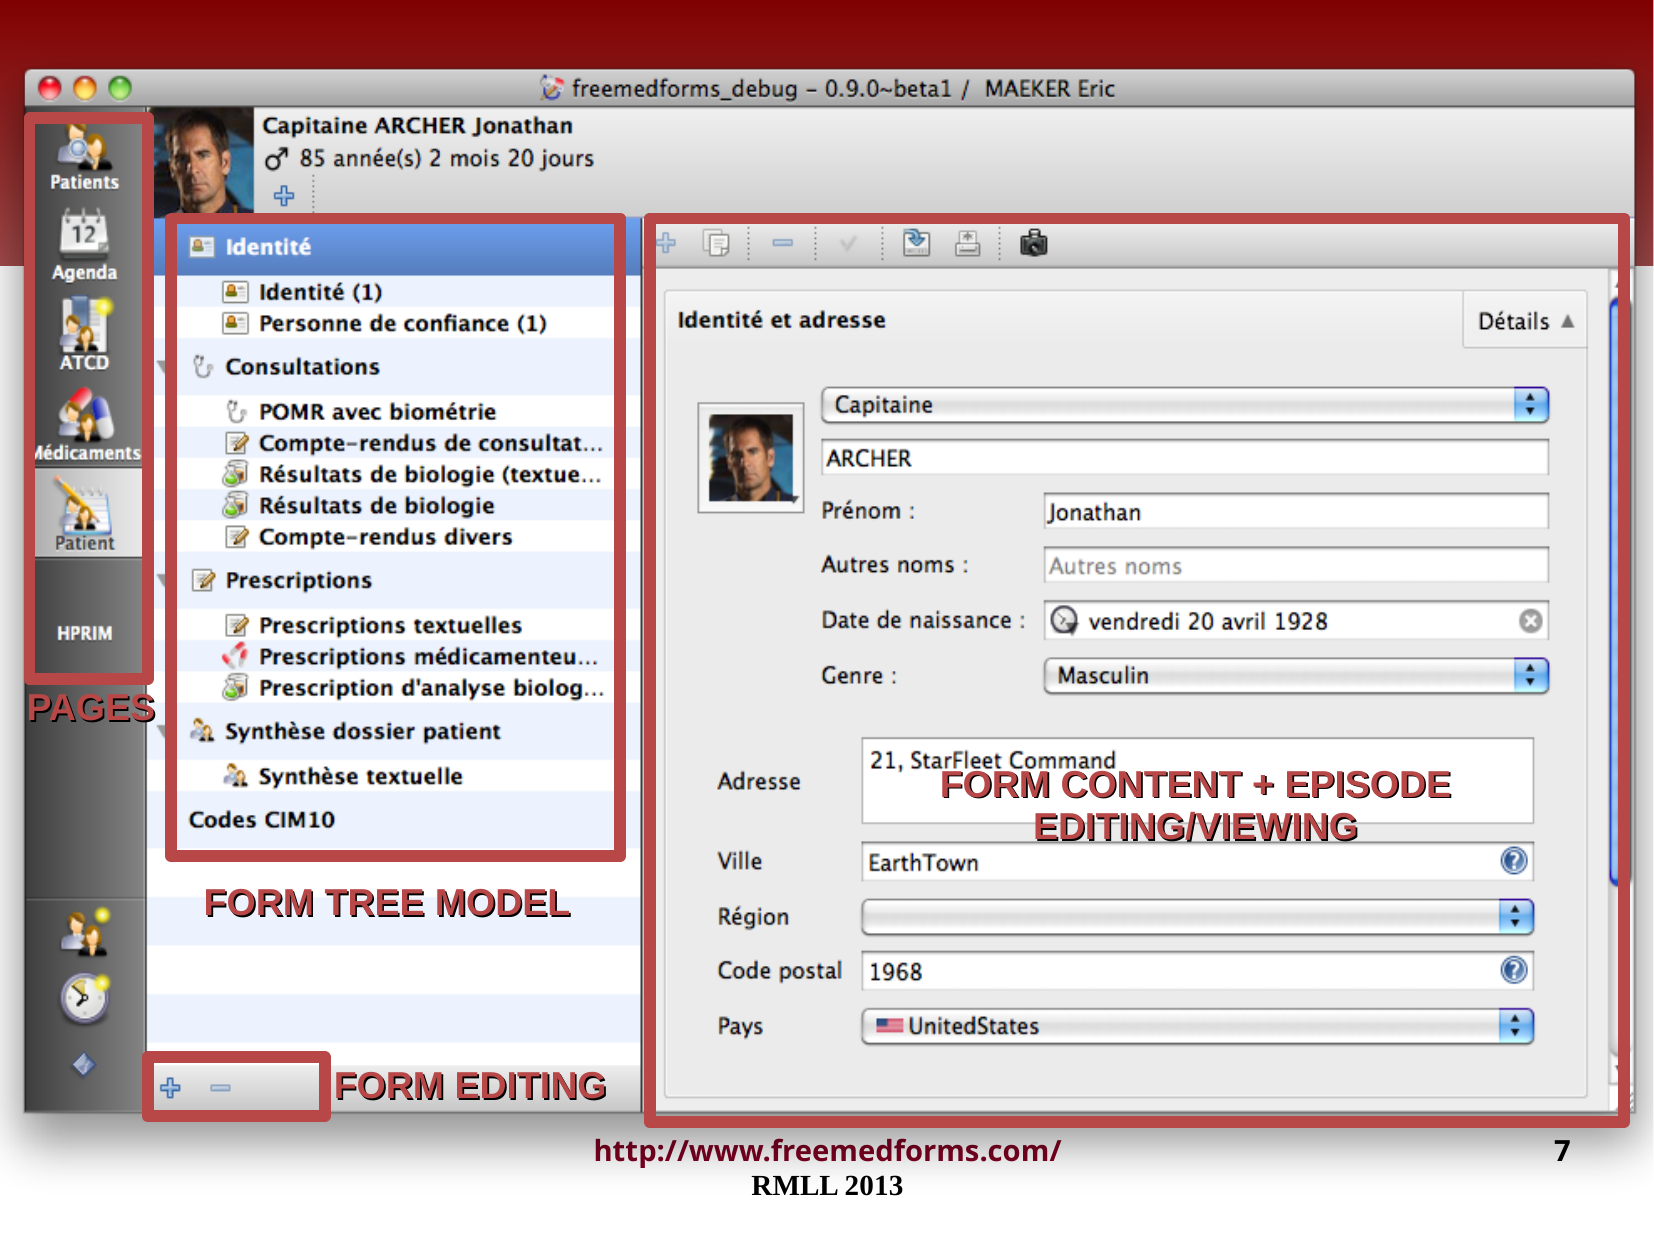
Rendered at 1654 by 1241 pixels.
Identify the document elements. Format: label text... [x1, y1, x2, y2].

text_box FORM EDITING [318, 1057, 721, 1114]
text_box PAGES [11, 679, 165, 736]
text_box FORM TREE MODEL [188, 874, 591, 931]
text_box FORM CONTENT + EPISODE EDITING/VIEWING [885, 755, 1506, 855]
picture [0, 26, 1654, 1209]
